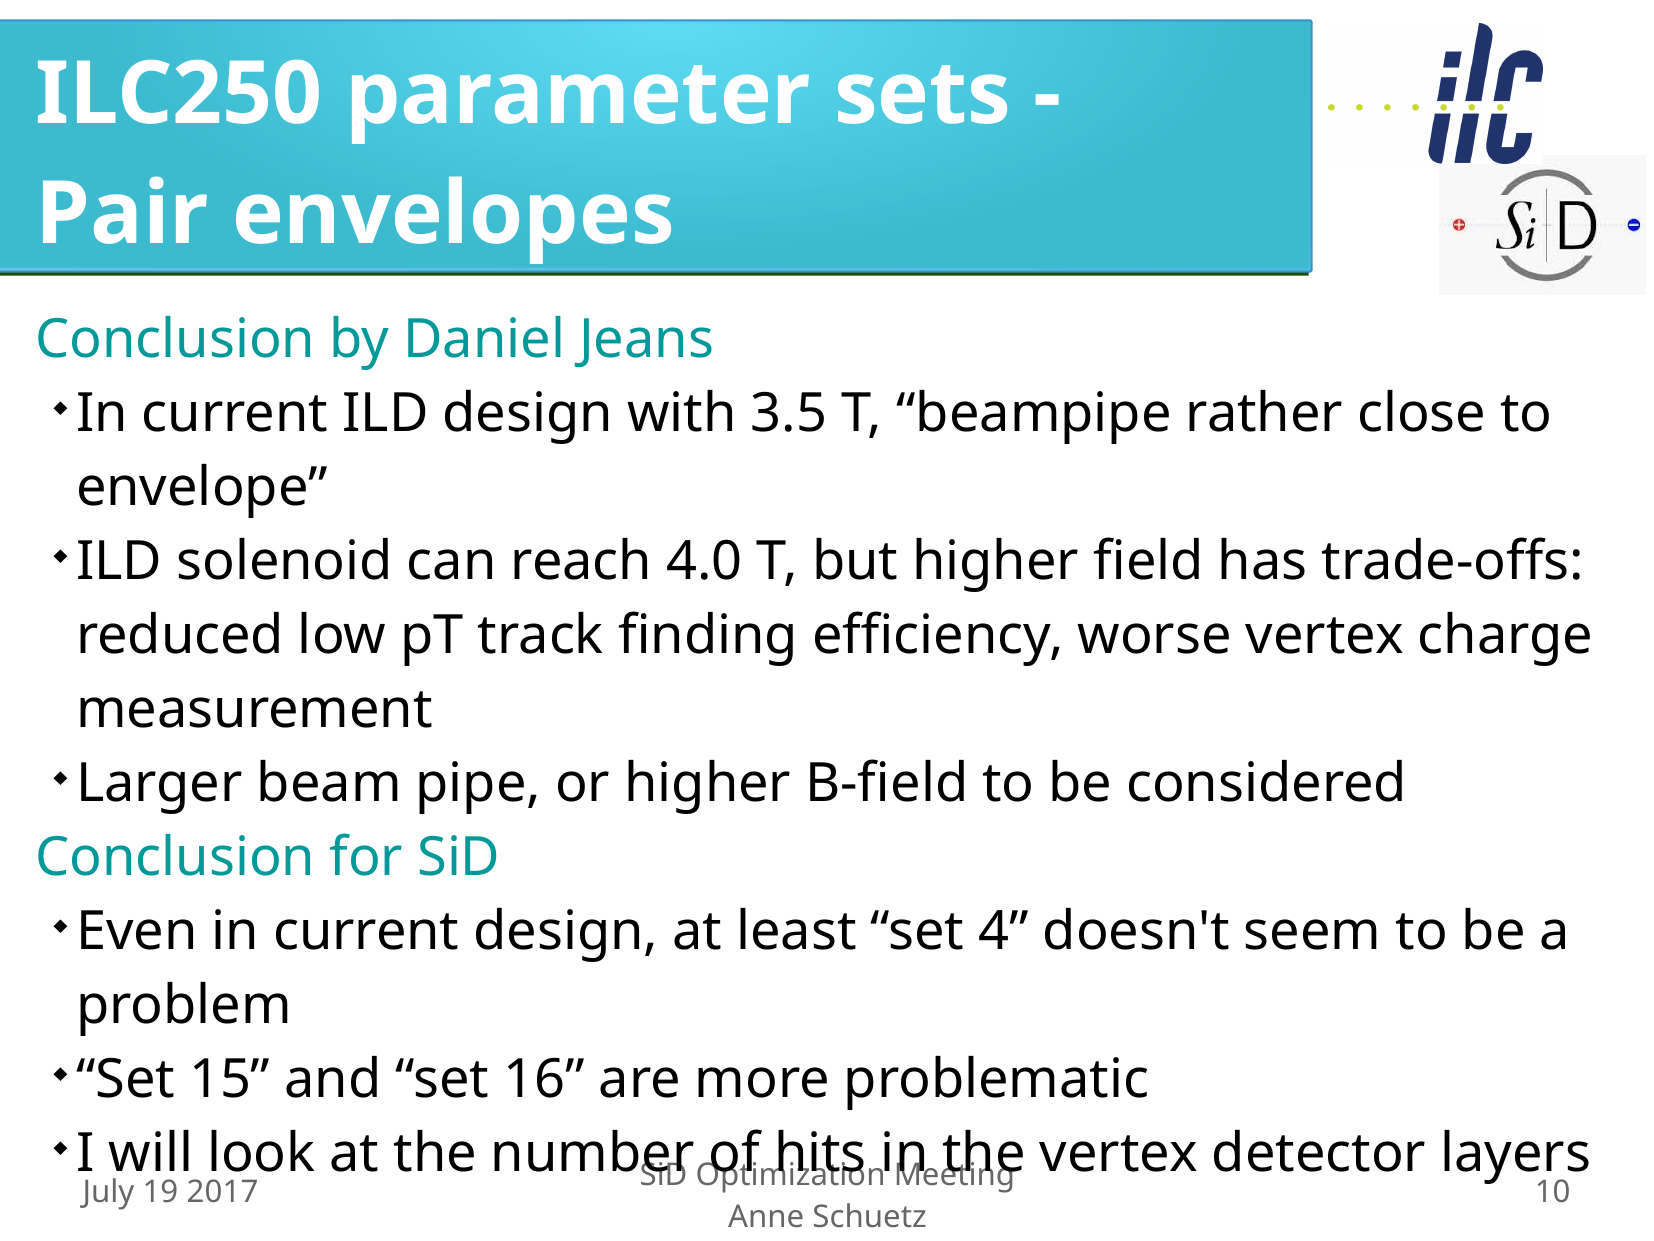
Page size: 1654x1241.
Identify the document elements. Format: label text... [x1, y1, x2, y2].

title ILC250 parameter sets - Pair envelopes [35, 23, 1235, 276]
subtitle Conclusion by Daniel Jeans In current ILD design with 3.5 T, “beampipe rather close to envelope” ILD solenoid can reach 4.0 T, but higher field has trade-offs: reduced low pT track finding efficiency, worse vertex charge measurement Larger beam pipe, or higher B-field to be considered Conclusion for SiD Even in current design, at least “set 4” doesn't seem to be a problem “Set 15” and “set 16” are more problematic I will look at the number of hits in the vertex detector layers [35, 299, 1619, 1217]
picture [1328, 23, 1646, 295]
